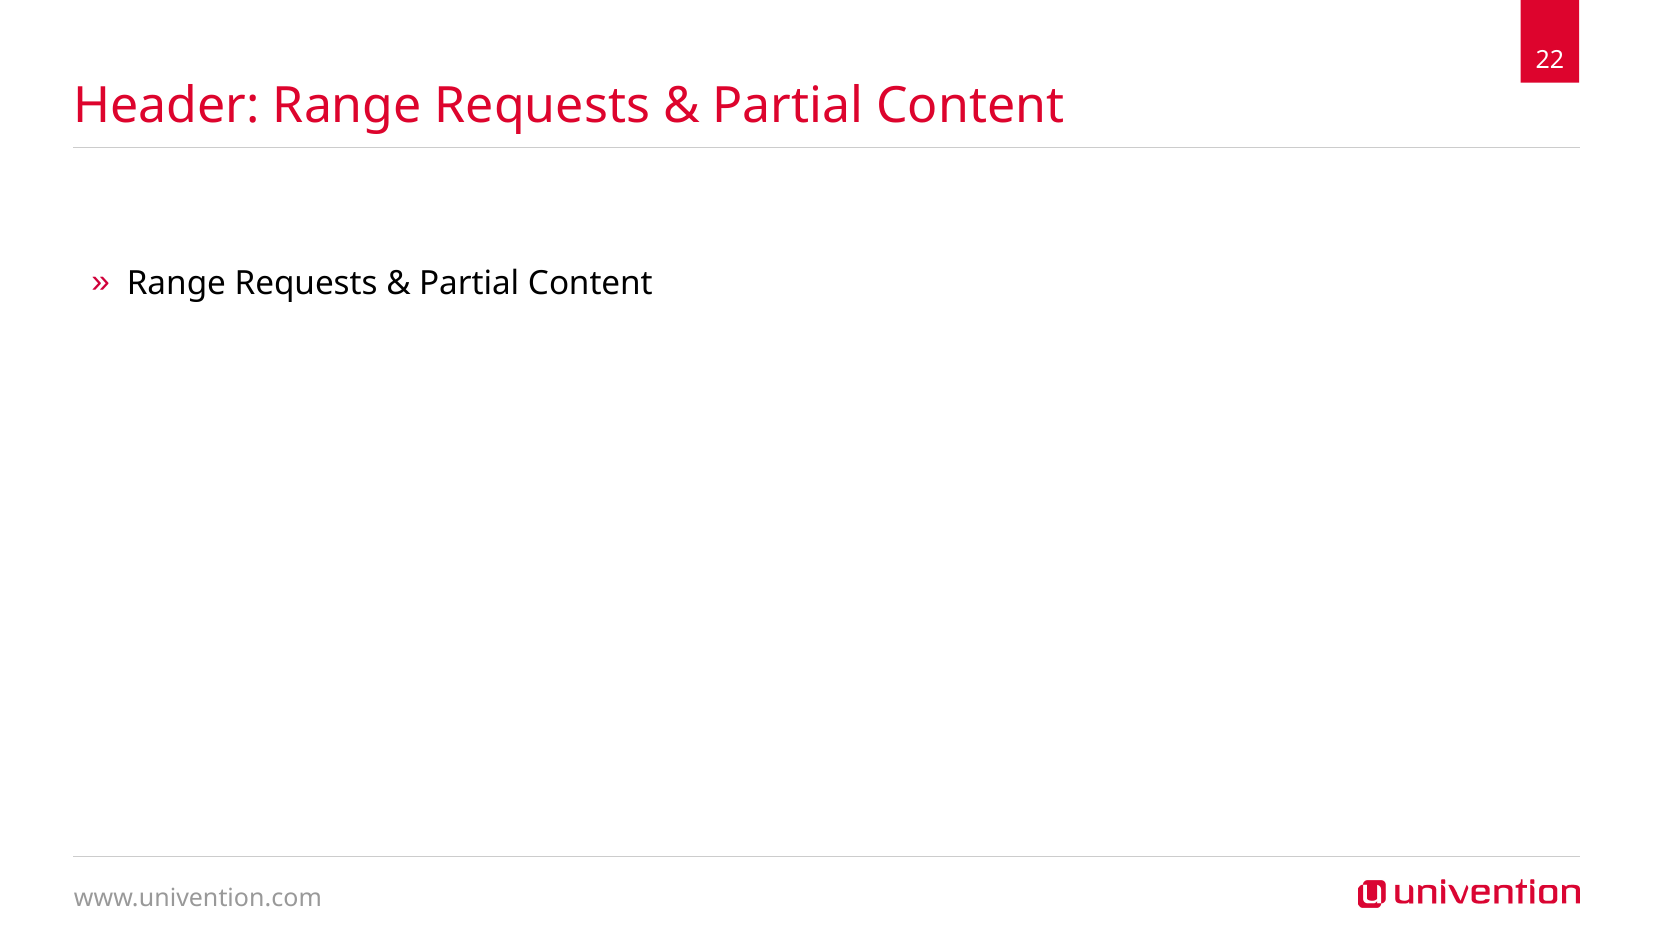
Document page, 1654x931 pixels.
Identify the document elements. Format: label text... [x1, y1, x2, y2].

list Range Requests & Partial Content [73, 236, 1580, 827]
picture [1358, 879, 1580, 908]
title Header: Range Requests & Partial Content [73, 59, 1580, 148]
